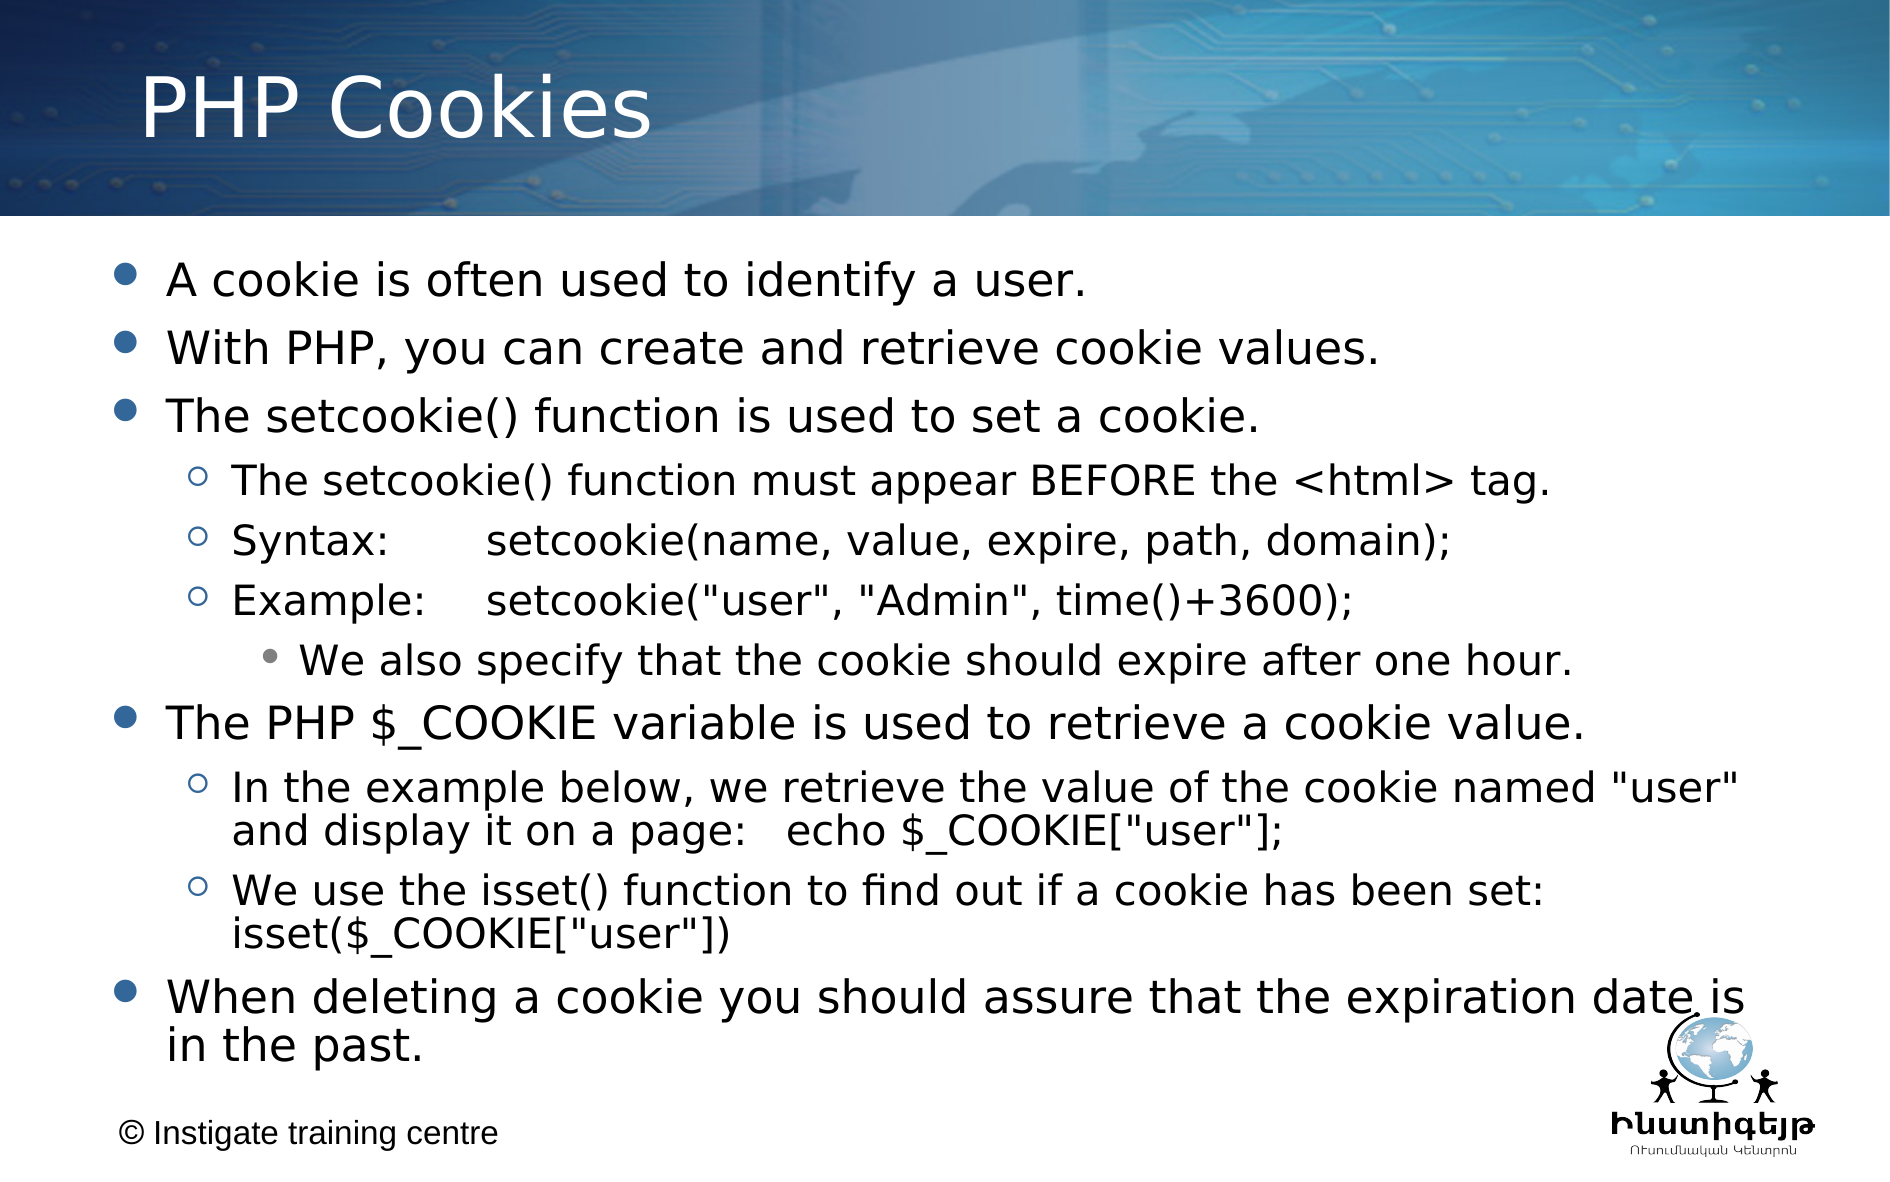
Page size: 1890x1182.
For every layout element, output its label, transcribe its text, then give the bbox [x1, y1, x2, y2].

list A cookie is often used to identify a user. With PHP, you can create and retrieve cookie values. The setcookie() function is used to set a cookie. The setcookie() function must appear BEFORE the <html> tag. Syntax: setcookie(name, value, expire, path, domain); Example: setcookie("user", "Admin", time()+3600); We also specify that the cookie should expire after one hour. The PHP $_COOKIE variable is used to retrieve a cookie value. In the example below, we retrieve the value of the cookie named "user" and display it on a page: echo $_COOKIE["user"]; We use the isset() function to find out if a cookie has been set: isset($_COOKIE["user"]) When deleting a cookie you should assure that the expiration date is in the past. [110, 258, 1801, 285]
picture [1612, 1012, 1815, 1157]
text_box PHP Cookies [138, 82, 1801, 96]
picture [0, 0, 1890, 216]
